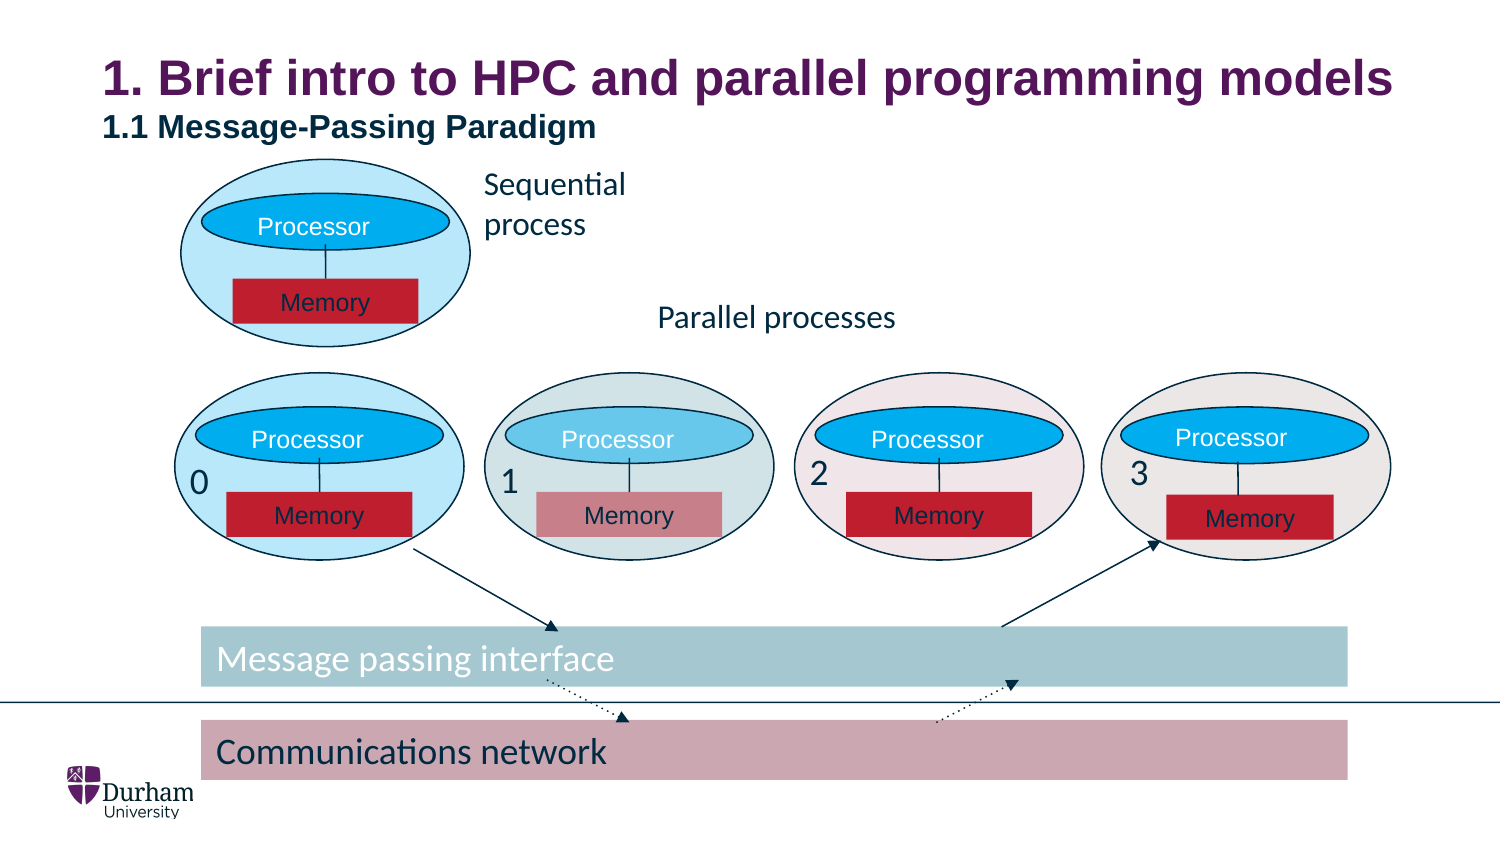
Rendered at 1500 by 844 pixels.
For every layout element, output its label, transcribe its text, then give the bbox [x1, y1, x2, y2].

text_box Processor [1159, 414, 1325, 460]
text_box Processor [546, 416, 712, 462]
text_box Processor [242, 202, 408, 248]
text_box Communications network [201, 719, 1348, 780]
text_box Memory [232, 278, 419, 324]
text_box 2 [794, 440, 847, 501]
text_box [1101, 372, 1391, 561]
text_box [180, 187, 471, 347]
text_box Memory [846, 491, 1033, 537]
text_box Memory [1166, 494, 1334, 540]
title 1. Brief intro to HPC and parallel programming models 1.1 Message-Passing Paradigm [101, 45, 1399, 187]
text_box Processor [236, 416, 402, 462]
text_box 0 [174, 449, 227, 510]
text_box Parallel processes [642, 287, 919, 343]
text_box Memory [226, 491, 413, 537]
text_box [800, 372, 1084, 561]
text_box 3 [1114, 440, 1167, 501]
text_box Sequential process [468, 187, 668, 250]
text_box [177, 372, 464, 561]
text_box 1 [484, 448, 537, 509]
picture [67, 766, 193, 819]
text_box [487, 372, 774, 561]
text_box Message passing interface [201, 626, 1348, 687]
text_box Processor [856, 416, 1022, 462]
text_box Memory [536, 491, 723, 537]
